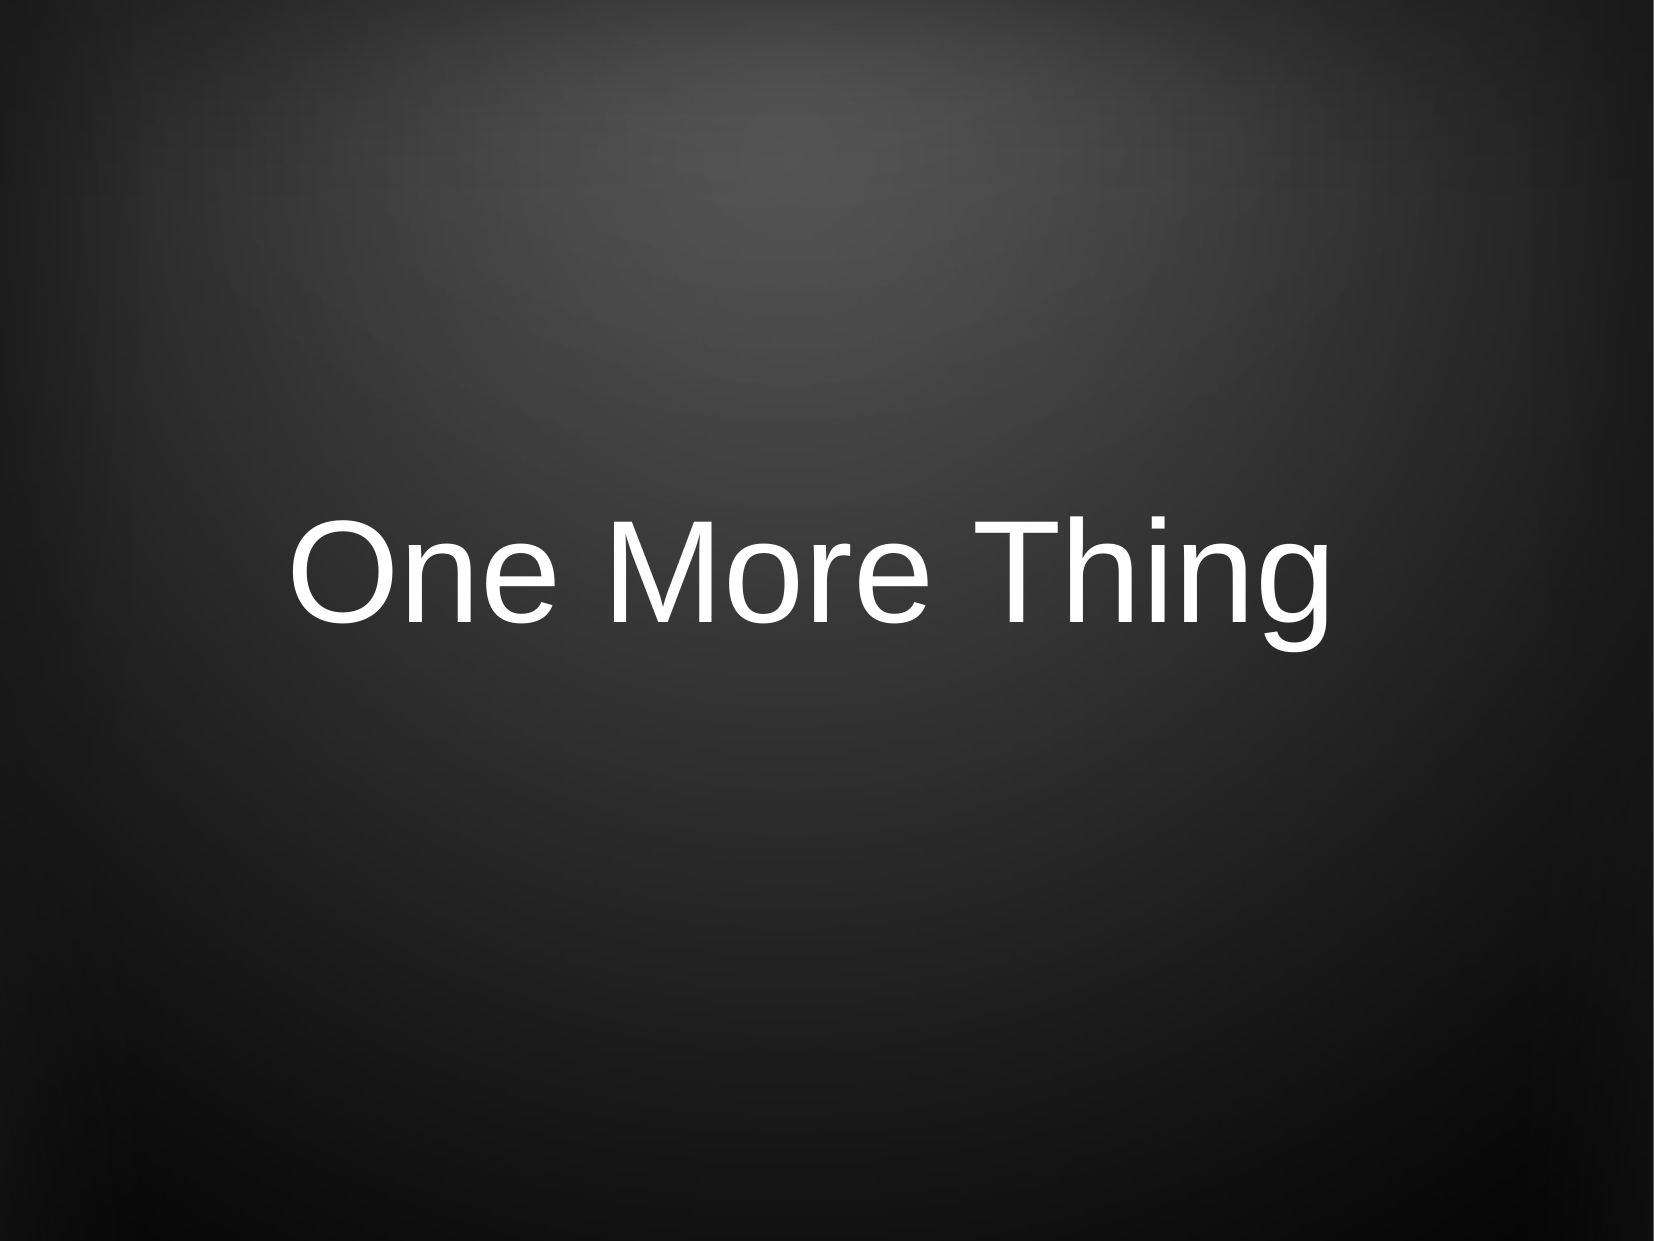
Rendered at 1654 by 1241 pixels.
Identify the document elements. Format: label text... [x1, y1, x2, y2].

picture [0, 0, 1654, 1241]
text_box One More Thing [271, 483, 1371, 662]
